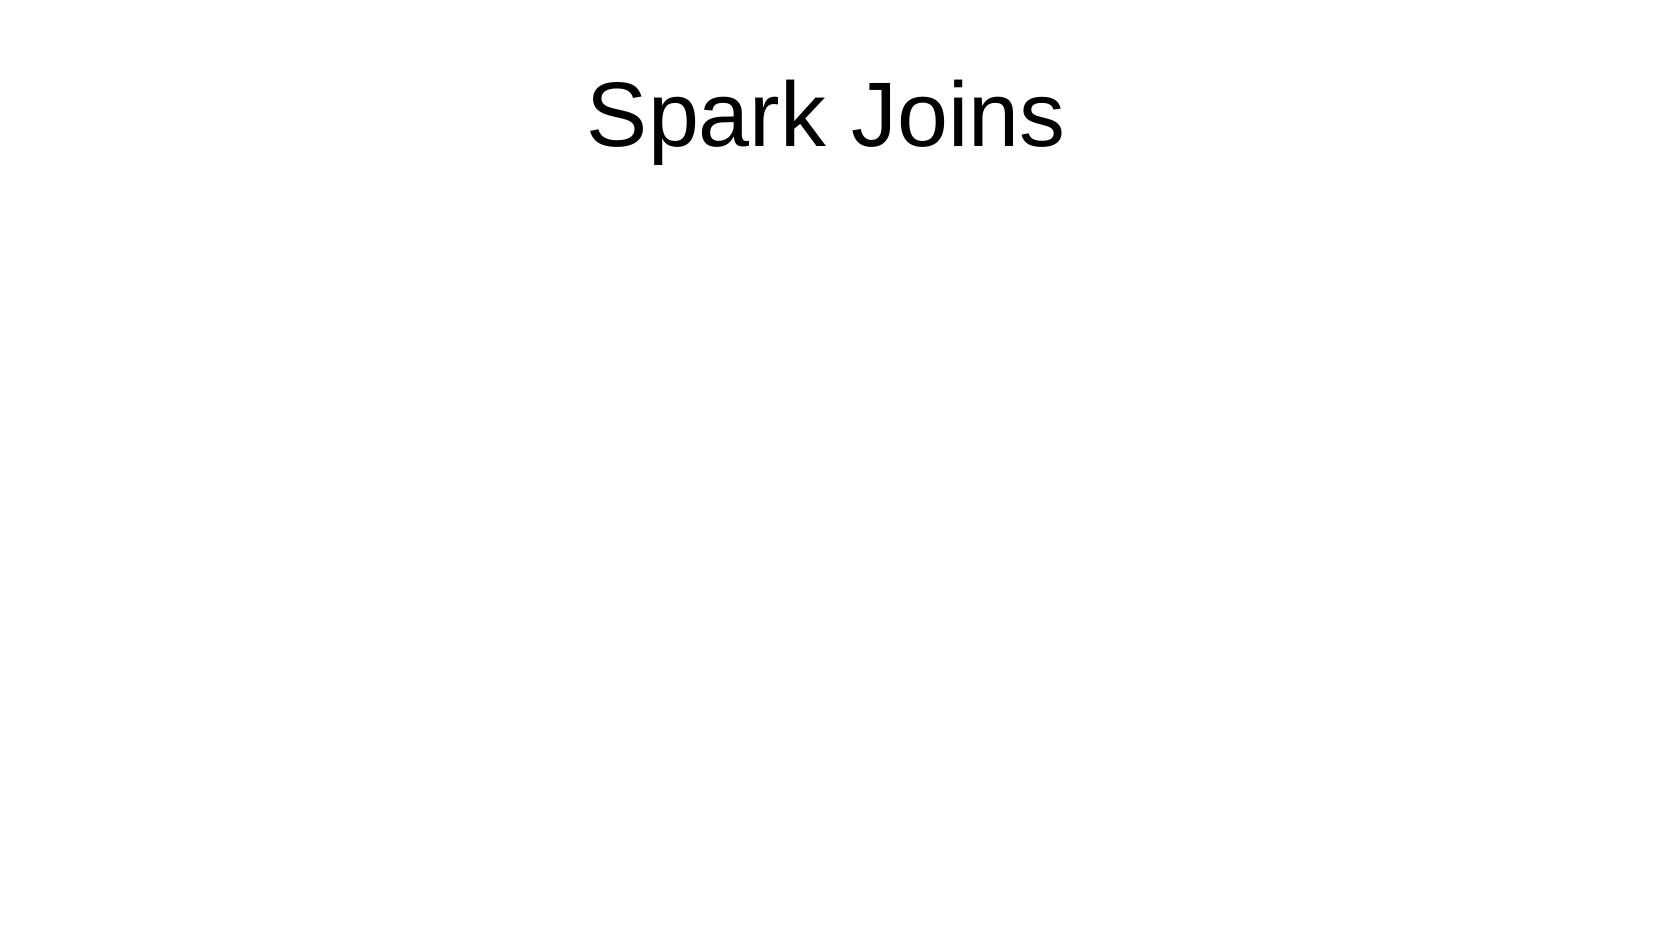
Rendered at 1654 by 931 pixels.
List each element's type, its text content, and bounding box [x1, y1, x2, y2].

title Spark Joins [82, 37, 1571, 193]
